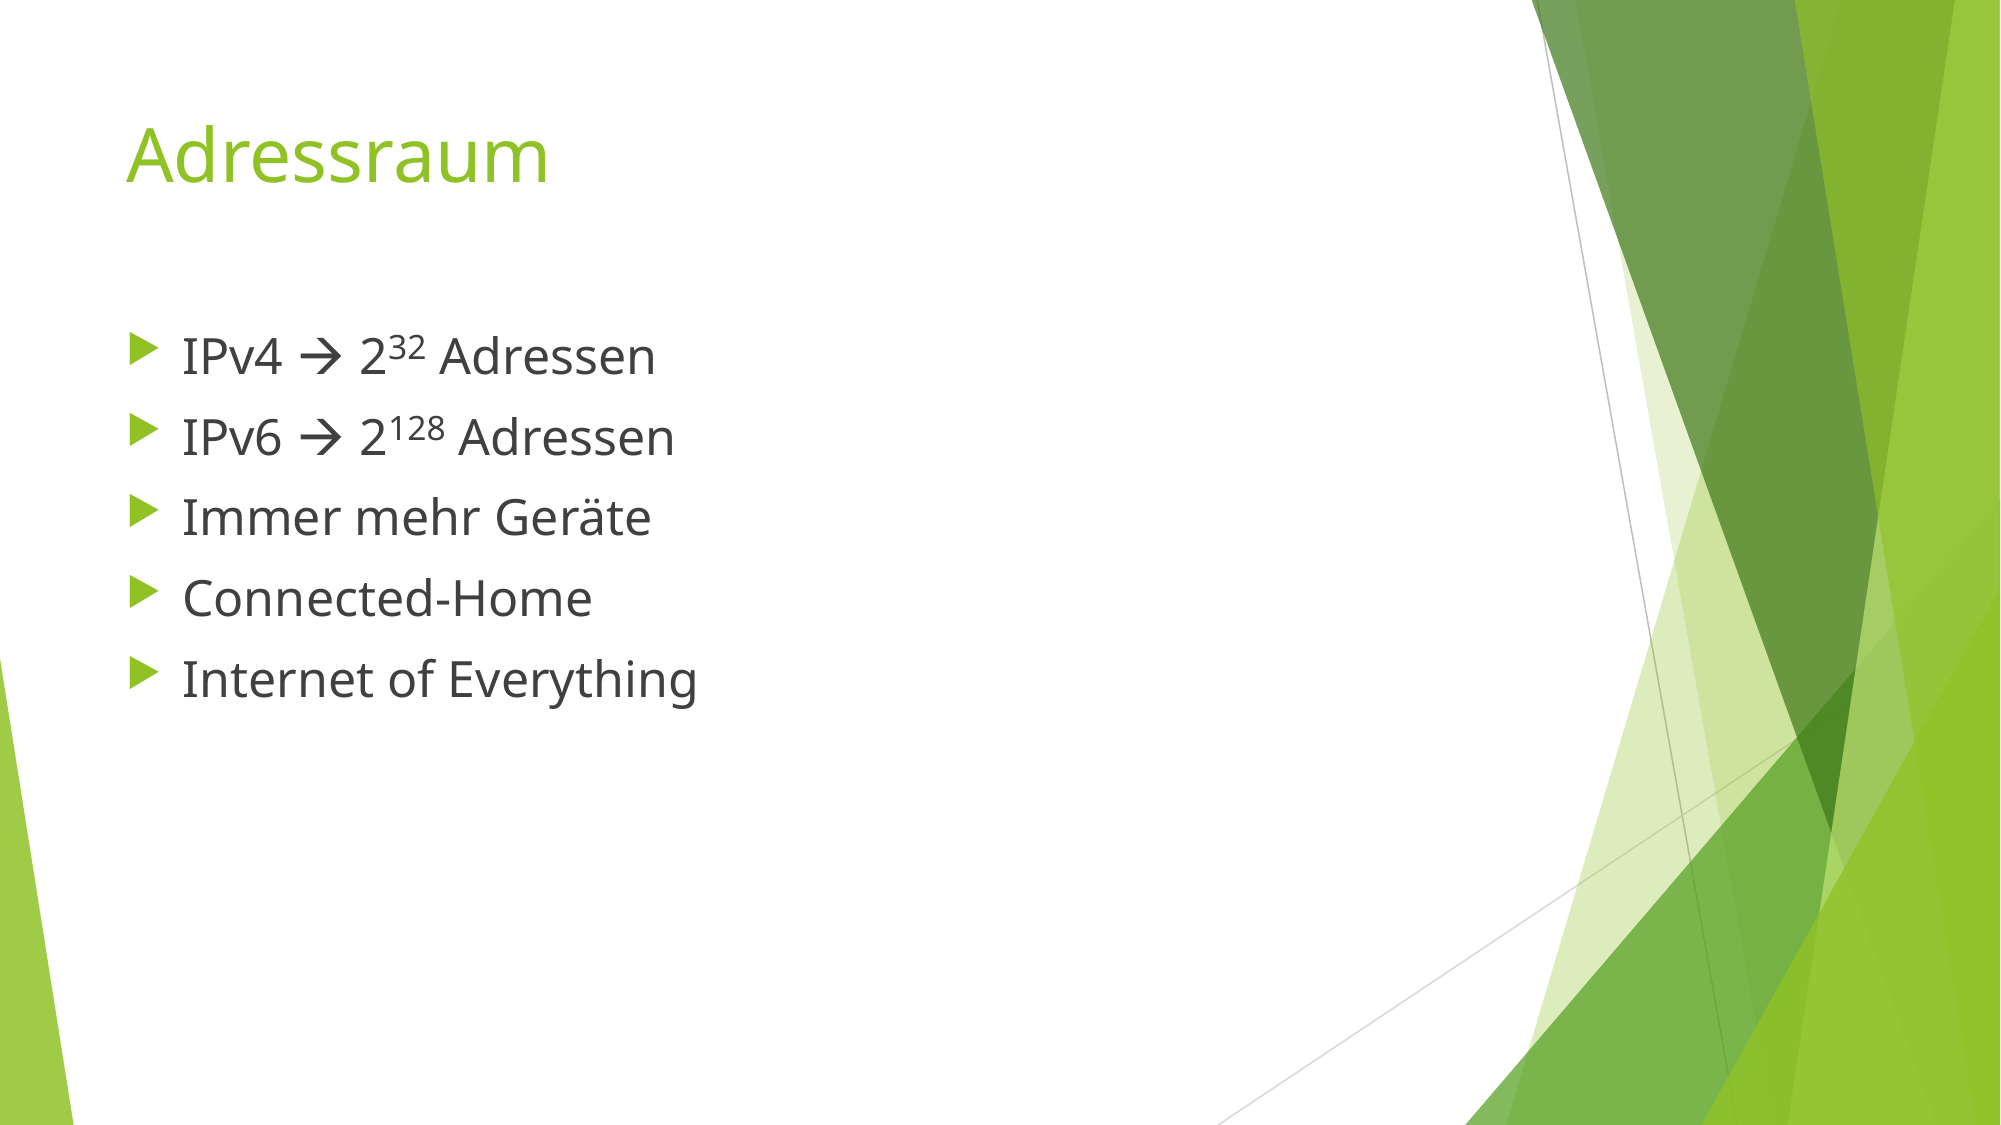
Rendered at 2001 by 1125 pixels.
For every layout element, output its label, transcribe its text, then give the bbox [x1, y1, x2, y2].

title Adressraum [111, 99, 1522, 316]
list IPv4  232 Adressen IPv6  2128 Adressen Immer mehr Geräte Connected-Home Internet of Everything [111, 316, 1522, 992]
